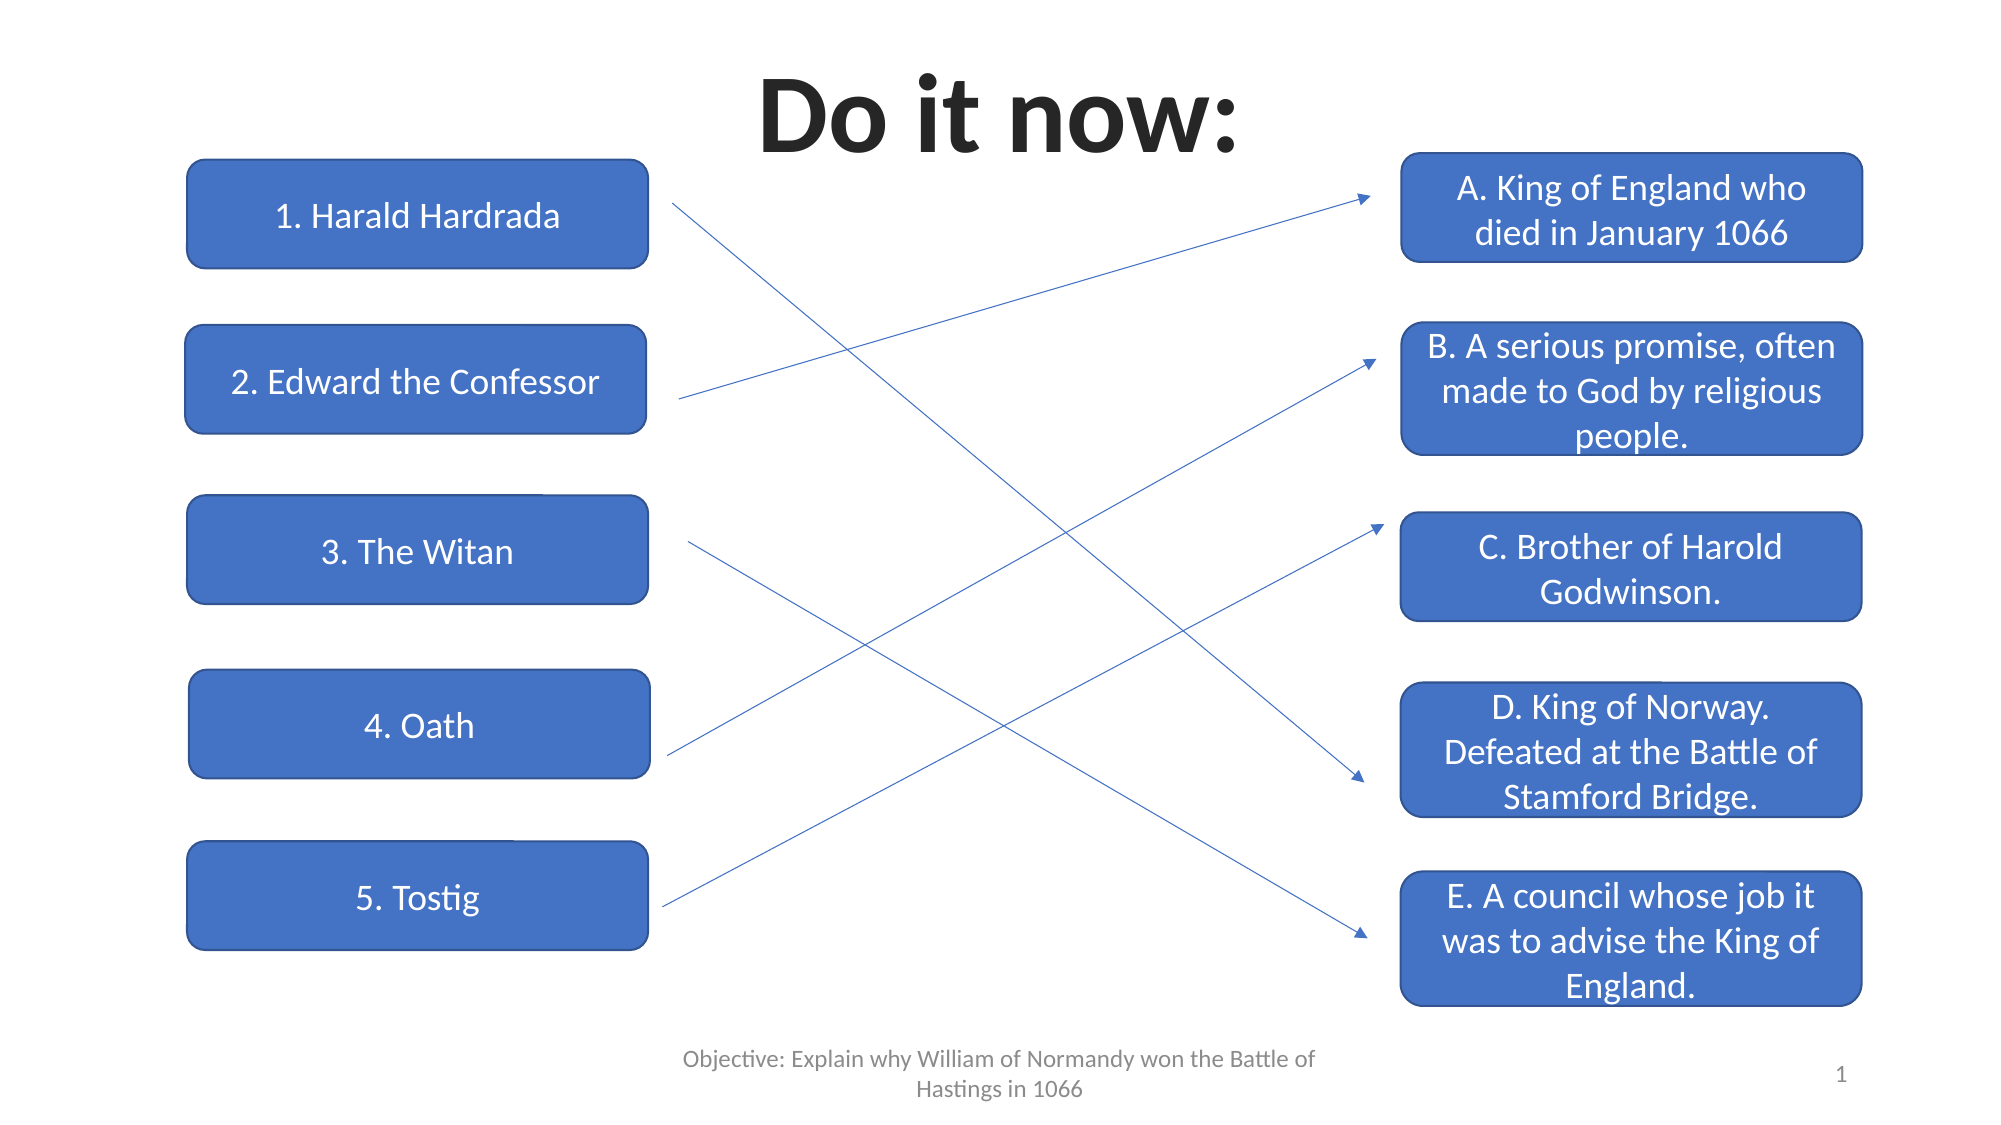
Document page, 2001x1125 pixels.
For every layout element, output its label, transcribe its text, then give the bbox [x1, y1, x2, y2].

text_box C. Brother of Harold Godwinson. [1400, 512, 1862, 622]
text_box 4. Oath [188, 669, 650, 779]
footer Objective: Explain why William of Normandy won the Battle of Hastings in 1066 [662, 1042, 1338, 1103]
slide_number <number> [1412, 1042, 1863, 1103]
text_box Do it now: [742, 32, 1258, 183]
text_box A. King of England who died in January 1066 [1401, 153, 1863, 262]
text_box B. A serious promise, often made to God by religious people. [1401, 322, 1863, 455]
text_box E. A council whose job it was to advise the King of England. [1400, 871, 1862, 1006]
text_box 5. Tostig [187, 841, 649, 951]
text_box 1. Harald Hardrada [187, 159, 649, 269]
text_box D. King of Norway. Defeated at the Battle of Stamford Bridge. [1400, 682, 1862, 818]
text_box 2. Edward the Confessor [185, 324, 647, 434]
text_box 3. The Witan [187, 495, 649, 605]
